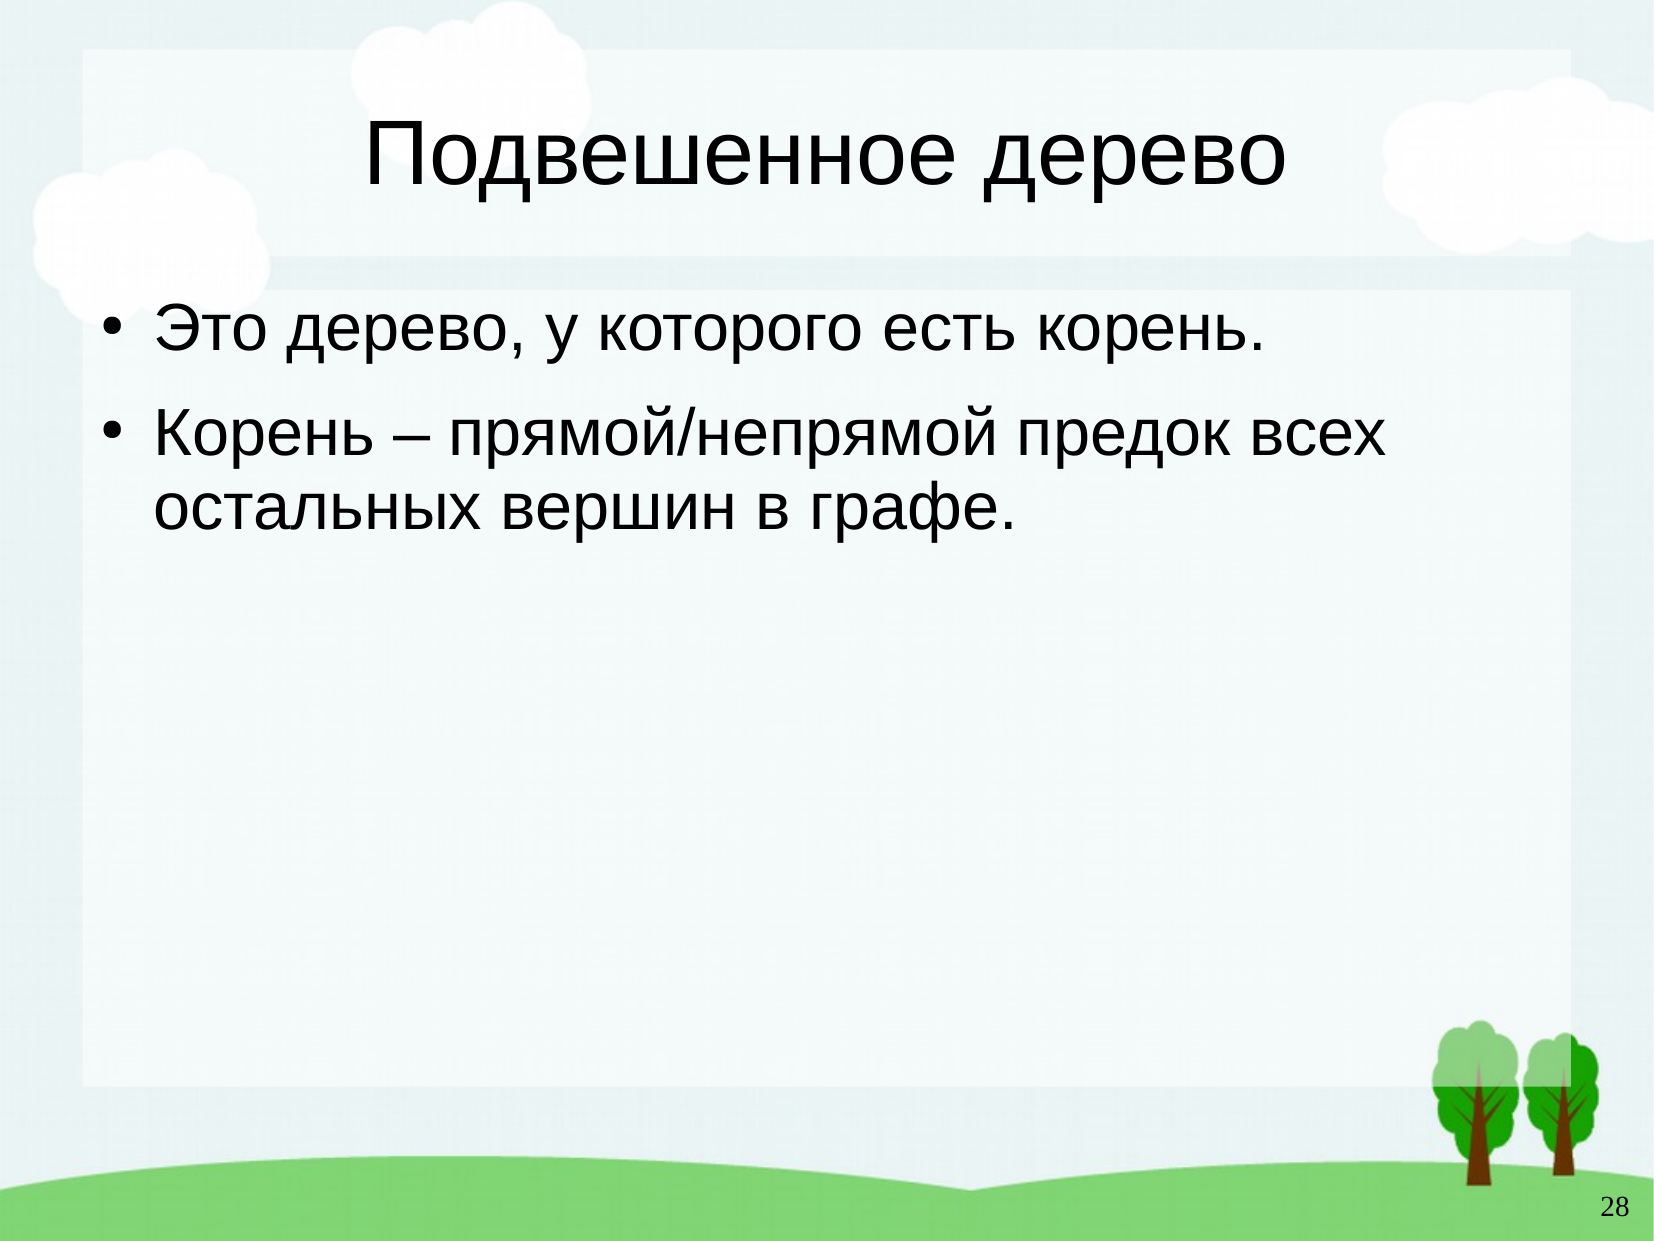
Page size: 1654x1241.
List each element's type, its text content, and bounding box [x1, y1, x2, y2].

picture [0, 0, 1654, 1241]
title Подвешенное дерево [82, 49, 1571, 257]
list Это дерево, у которого есть корень. Корень – прямой/непрямой предок всех остальных вершин в графе. [82, 290, 1571, 1087]
